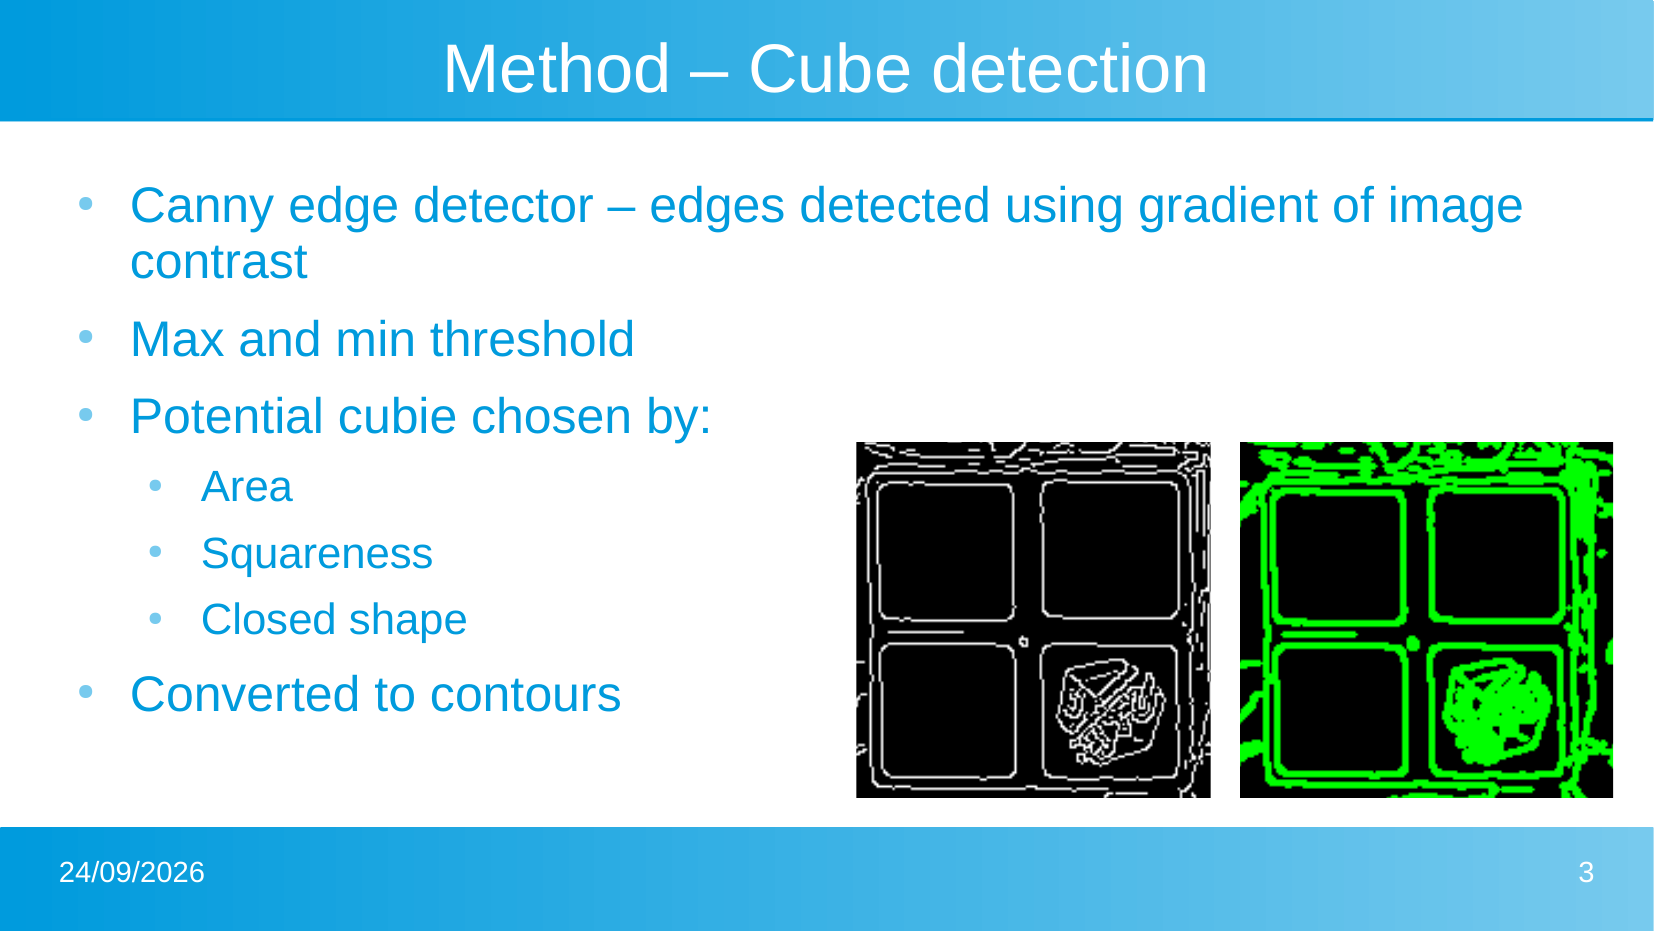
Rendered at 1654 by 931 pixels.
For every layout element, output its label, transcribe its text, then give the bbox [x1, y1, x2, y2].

picture [1240, 442, 1614, 798]
title Method – Cube detection [59, 29, 1595, 108]
picture [856, 442, 1211, 798]
list Canny edge detector – edges detected using gradient of image contrast Max and min threshold Potential cubie chosen by: Area Squareness Closed shape Converted to contours [59, 177, 1595, 768]
